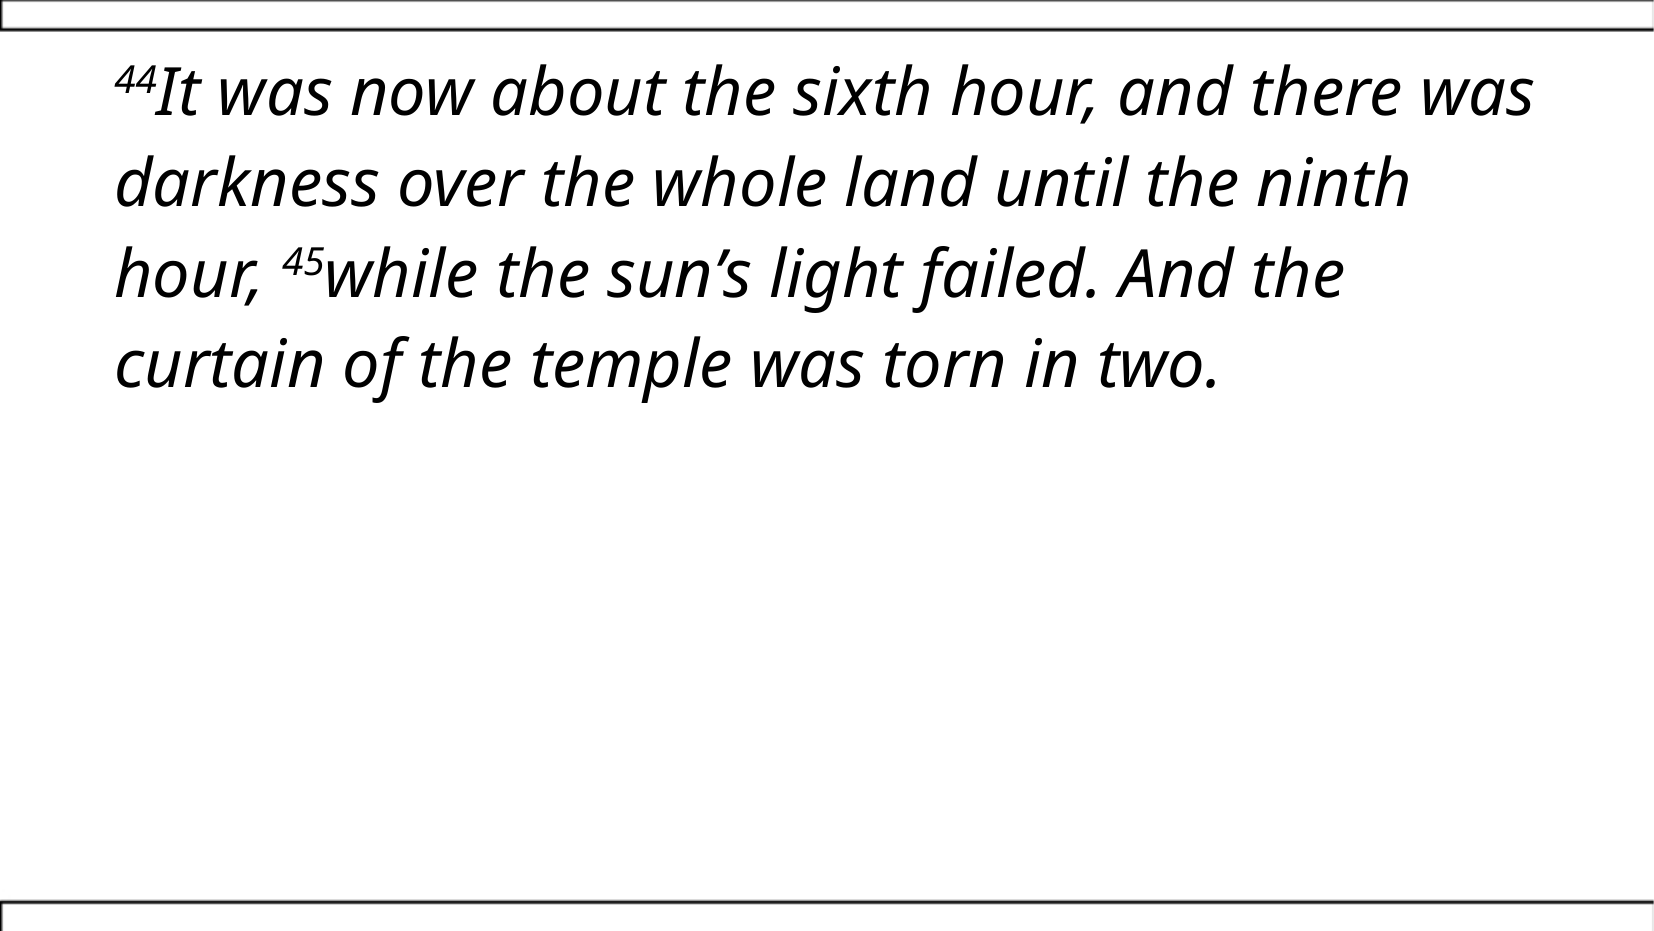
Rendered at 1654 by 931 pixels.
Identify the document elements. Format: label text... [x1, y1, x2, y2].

picture [0, 0, 1654, 931]
text_box 44It was now about the sixth hour, and there was darkness over the whole land until the ninth hour, 45while the sun’s light failed. And the curtain of the temple was torn in two. [99, 36, 1555, 427]
